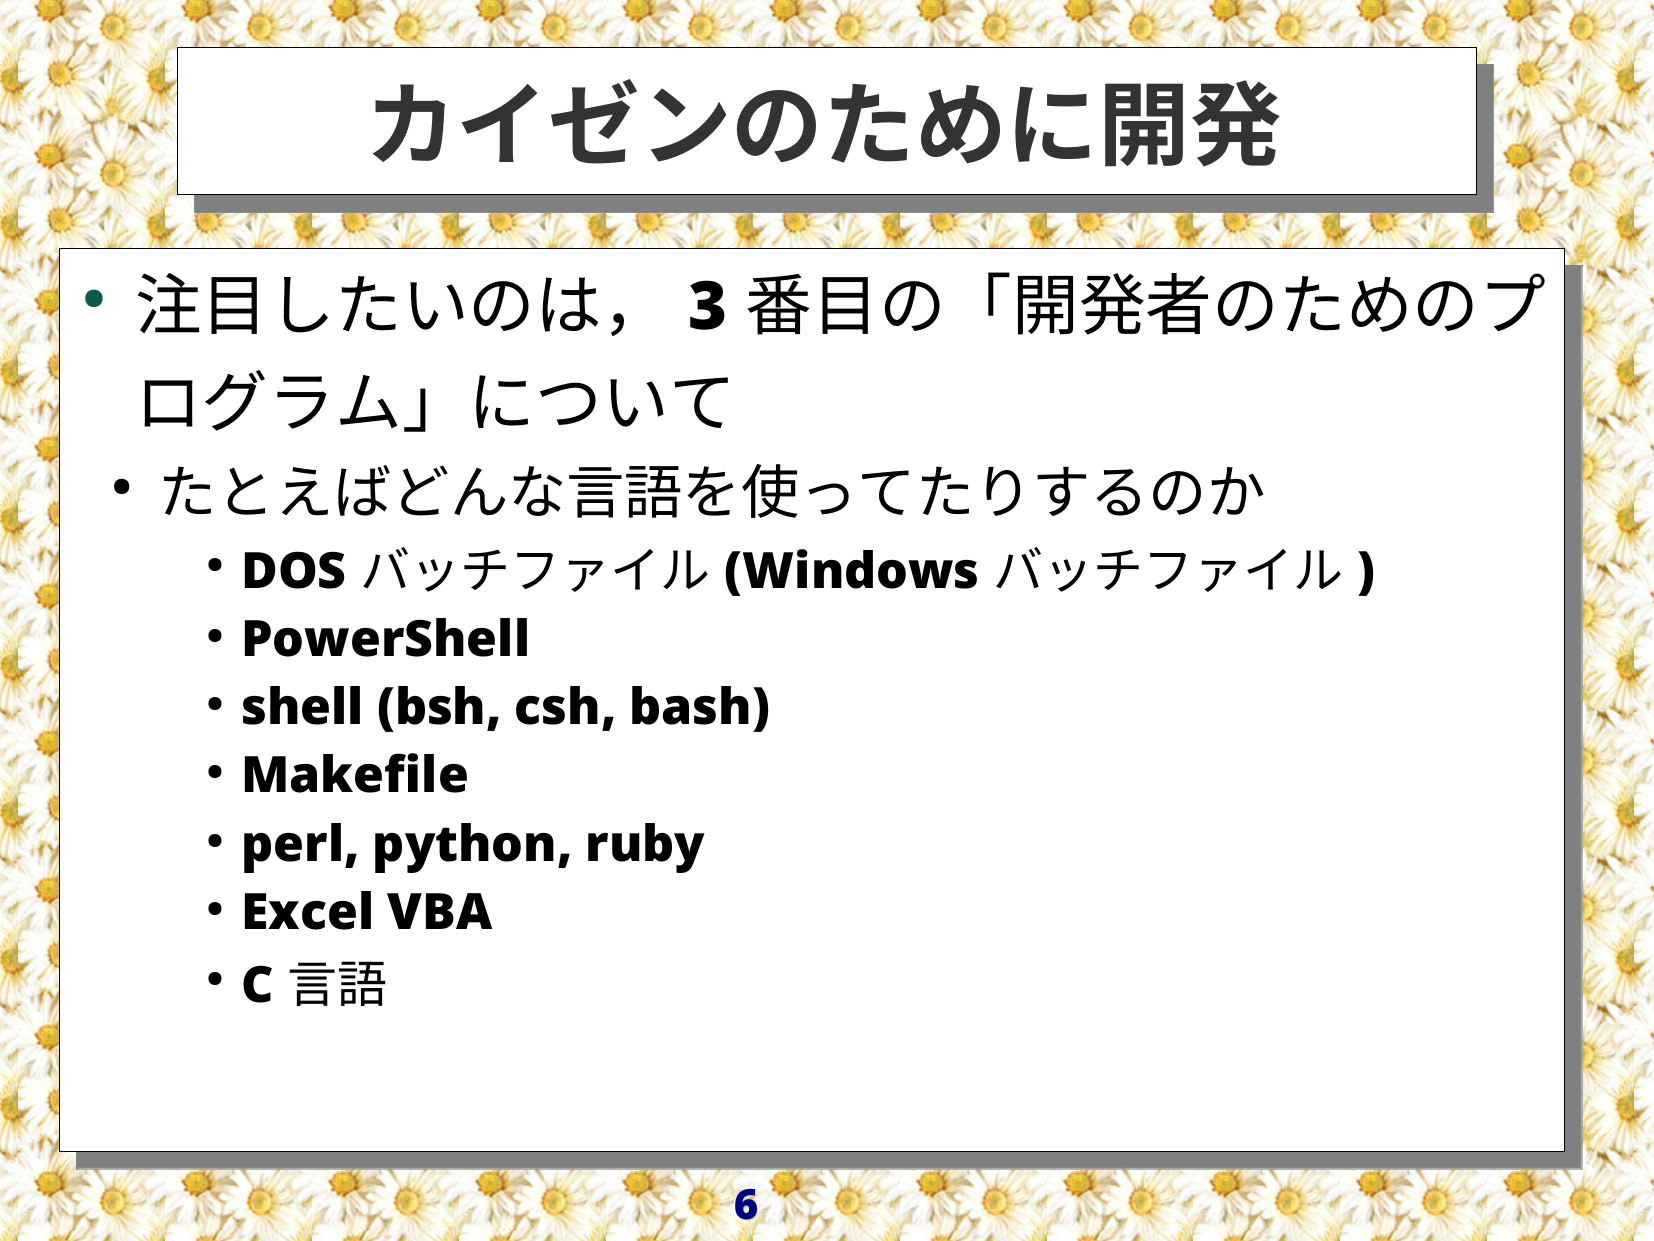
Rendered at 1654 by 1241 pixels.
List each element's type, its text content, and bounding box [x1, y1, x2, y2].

picture [0, 0, 1654, 1241]
list 注目したいのは，3番目の「開発者のためのプログラム」について たとえばどんな言語を使ってたりするのか DOSバッチファイル(Windowsバッチファイル) PowerShell shell (bsh, csh, bash) Makefile perl, python, ruby Excel VBA C言語 [64, 252, 1565, 1108]
title カイゼンのために開発 [218, 49, 1430, 187]
